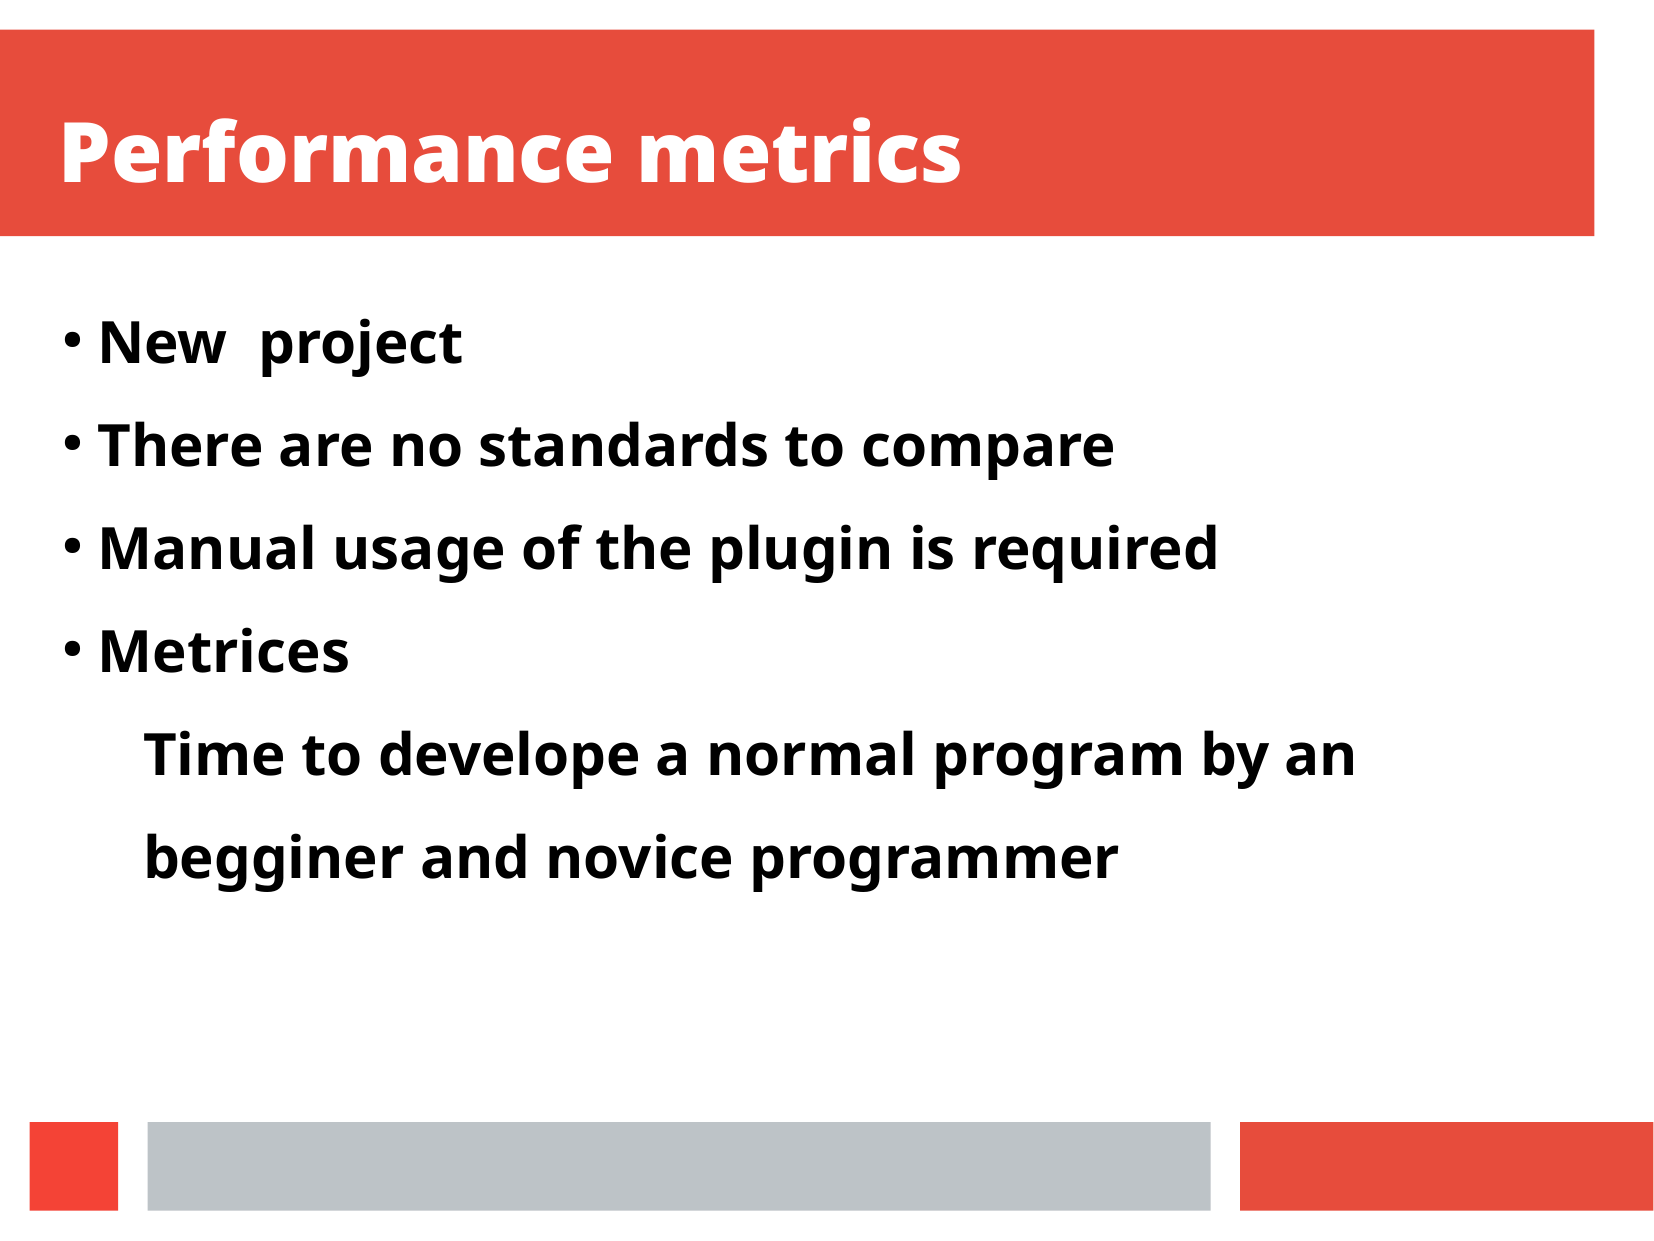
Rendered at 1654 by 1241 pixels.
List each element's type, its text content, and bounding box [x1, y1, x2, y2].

text_box New project There are no standards to compare Manual usage of the plugin is required Metrices Time to develope a normal program by an begginer and novice programmer [47, 294, 1467, 930]
title Performance metrics [59, 59, 1595, 207]
